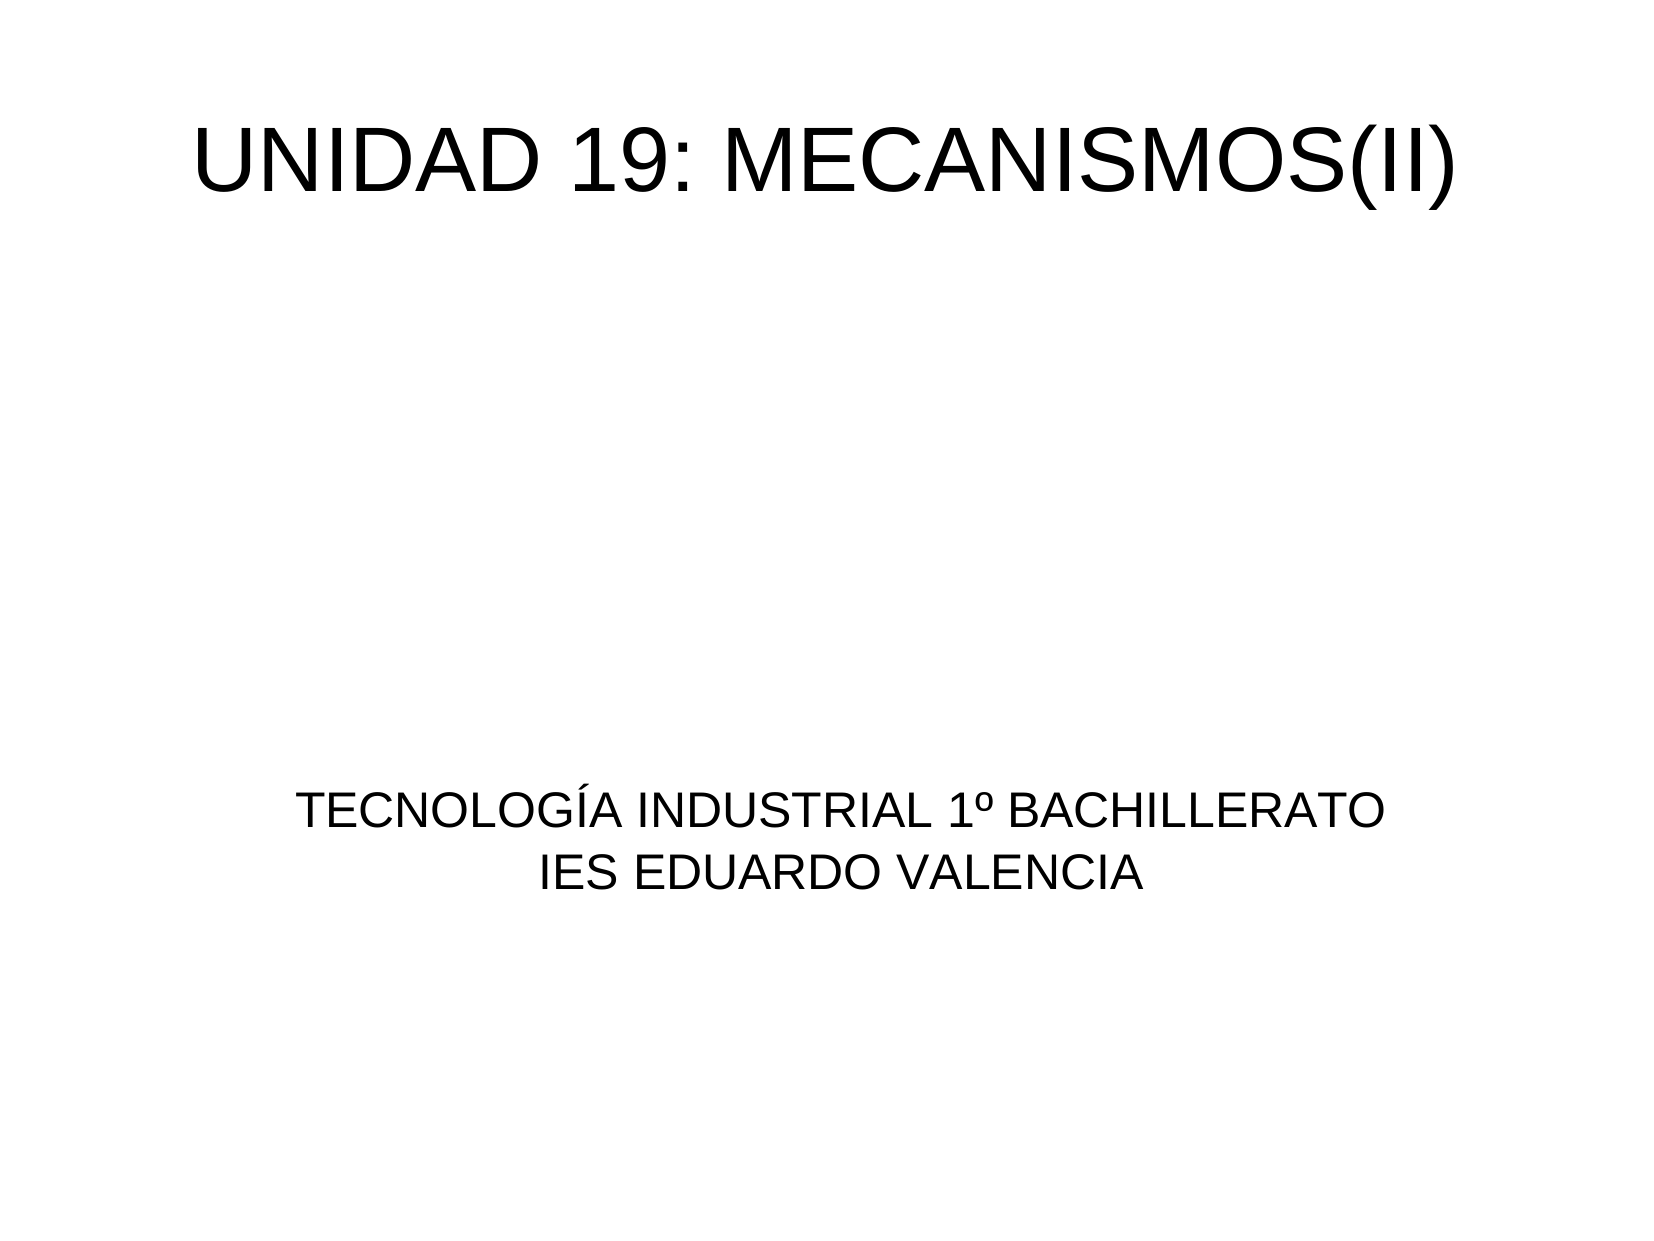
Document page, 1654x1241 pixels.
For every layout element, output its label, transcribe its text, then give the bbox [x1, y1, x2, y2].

text_box TECNOLOGÍA INDUSTRIAL 1º BACHILLERATO IES EDUARDO VALENCIA [177, 767, 1506, 907]
title UNIDAD 19: MECANISMOS(II) [82, 56, 1571, 249]
